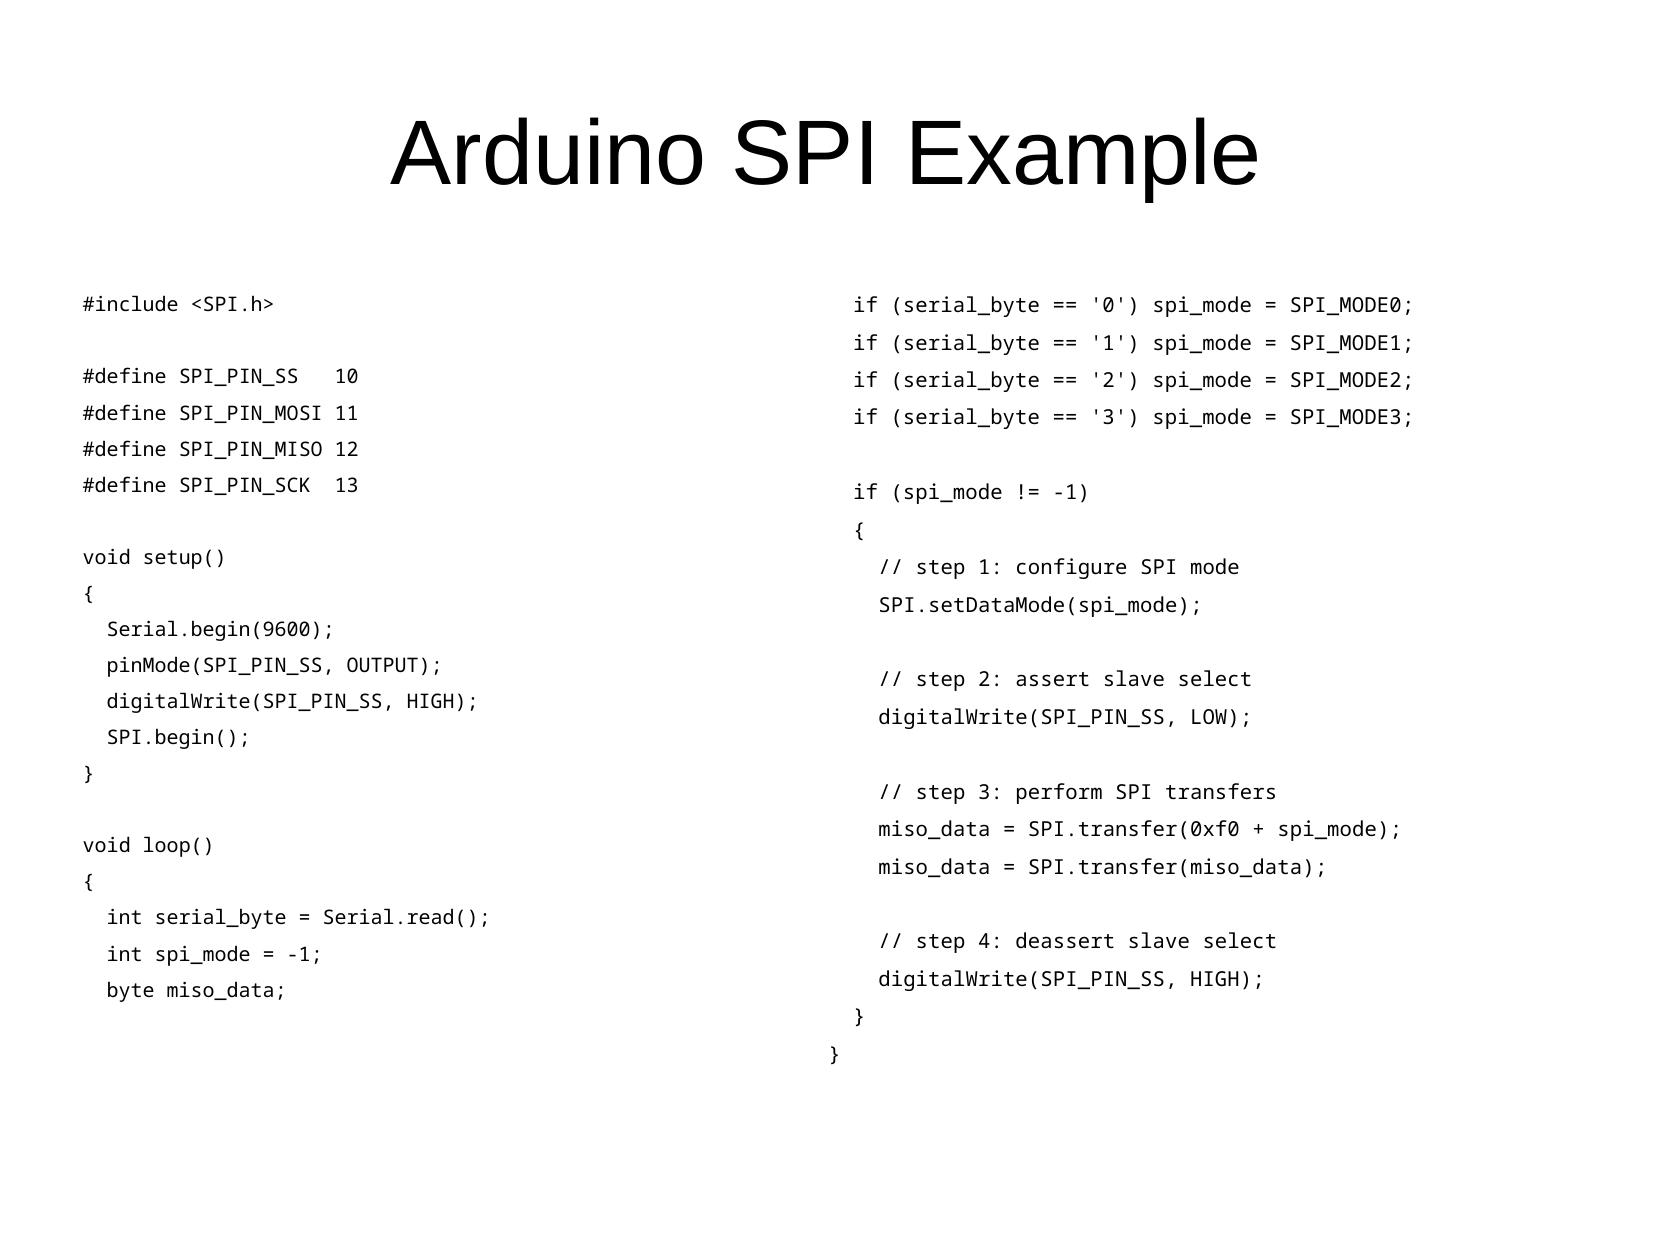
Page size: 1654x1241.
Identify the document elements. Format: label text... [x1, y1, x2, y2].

list #include <SPI.h> #define SPI_PIN_SS 10 #define SPI_PIN_MOSI 11 #define SPI_PIN_MISO 12 #define SPI_PIN_SCK 13 void setup() { Serial.begin(9600); pinMode(SPI_PIN_SS, OUTPUT); digitalWrite(SPI_PIN_SS, HIGH); SPI.begin(); } void loop() { int serial_byte = Serial.read(); int spi_mode = -1; byte miso_data; [82, 290, 793, 1010]
list if (serial_byte == '0') spi_mode = SPI_MODE0; if (serial_byte == '1') spi_mode = SPI_MODE1; if (serial_byte == '2') spi_mode = SPI_MODE2; if (serial_byte == '3') spi_mode = SPI_MODE3; if (spi_mode != -1) { // step 1: configure SPI mode SPI.setDataMode(spi_mode); // step 2: assert slave select digitalWrite(SPI_PIN_SS, LOW); // step 3: perform SPI transfers miso_data = SPI.transfer(0xf0 + spi_mode); miso_data = SPI.transfer(miso_data); // step 4: deassert slave select digitalWrite(SPI_PIN_SS, HIGH); } } [828, 290, 1539, 1081]
title Arduino SPI Example [82, 49, 1571, 257]
